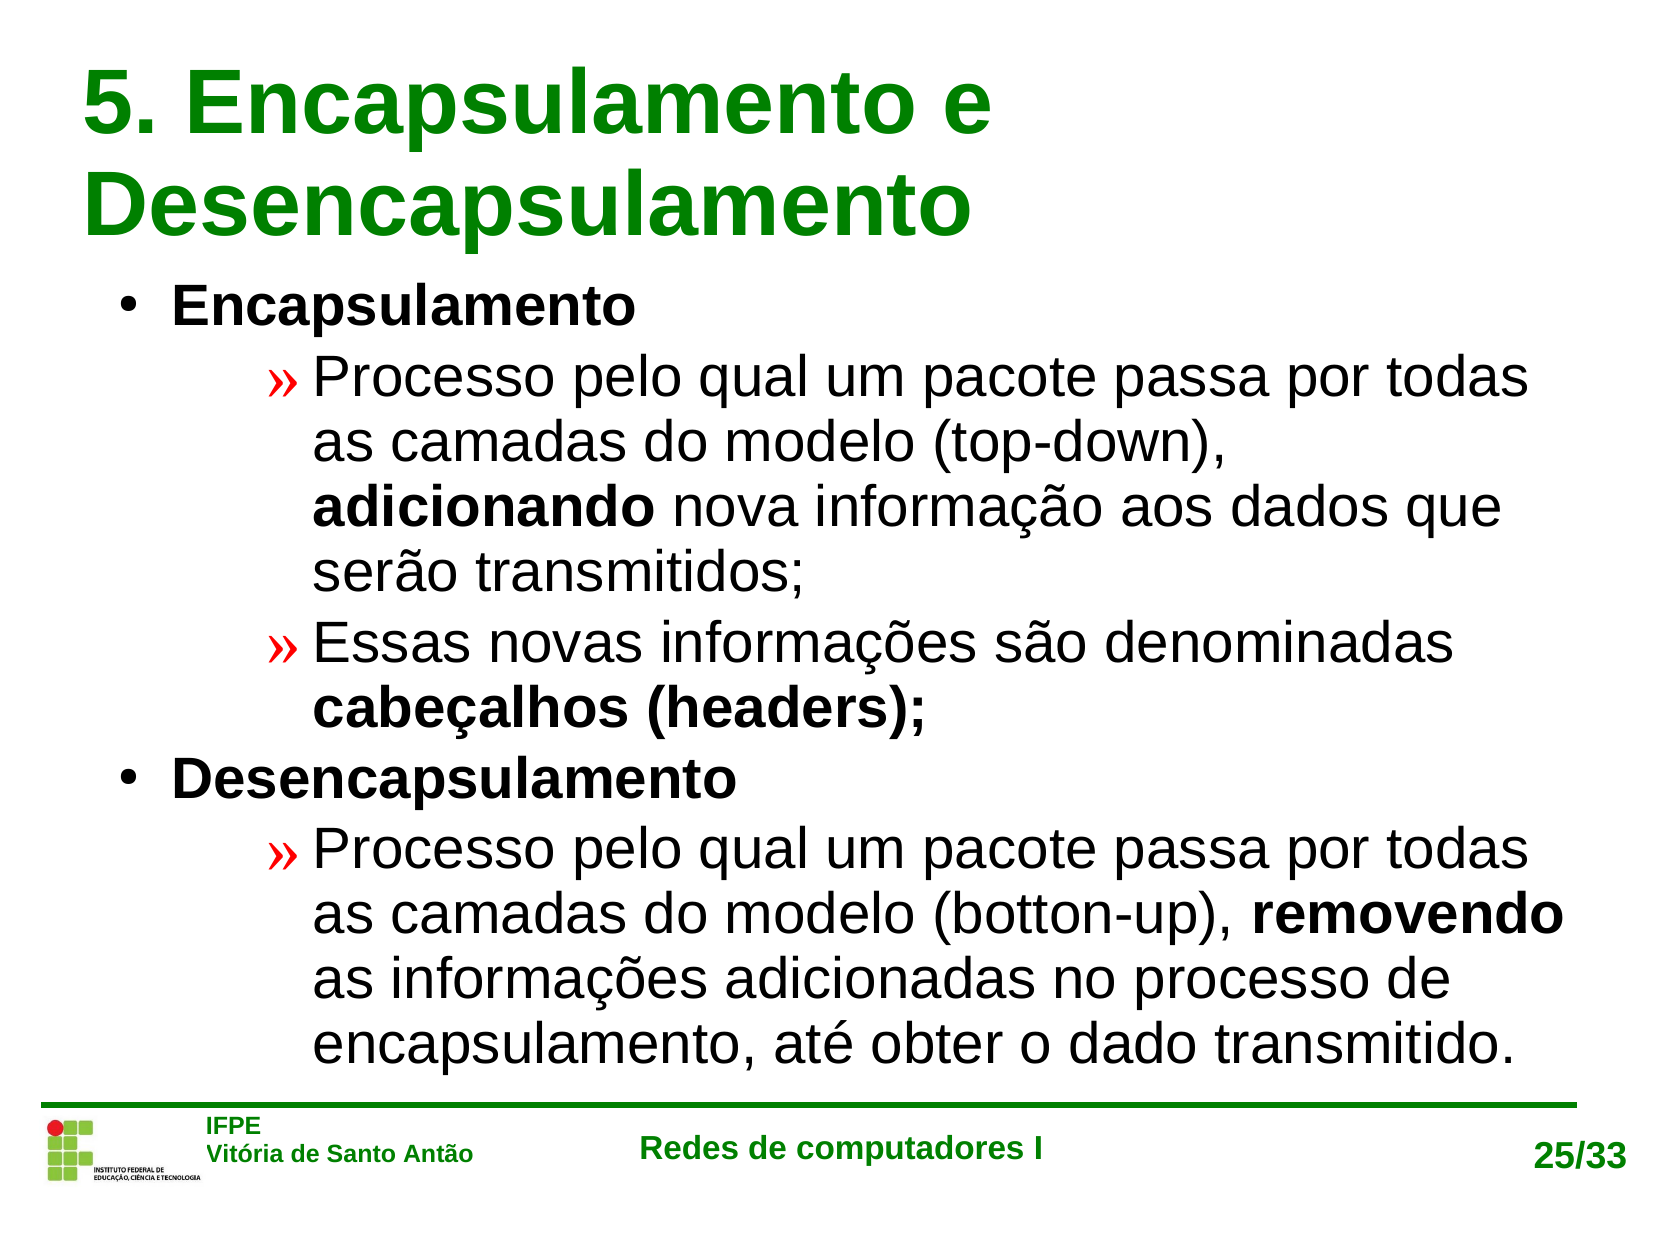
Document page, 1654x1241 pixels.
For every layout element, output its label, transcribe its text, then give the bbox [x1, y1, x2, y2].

title 5. Encapsulamento e Desencapsulamento [82, 49, 1571, 257]
list Encapsulamento Processo pelo qual um pacote passa por todas as camadas do modelo (top-down), adicionando nova informação aos dados que serão transmitidos; Essas novas informações são denominadas cabeçalhos (headers); Desencapsulamento Processo pelo qual um pacote passa por todas as camadas do modelo (botton-up), removendo as informações adicionadas no processo de encapsulamento, até obter o dado transmitido. [82, 272, 1571, 1161]
picture [39, 1111, 207, 1191]
